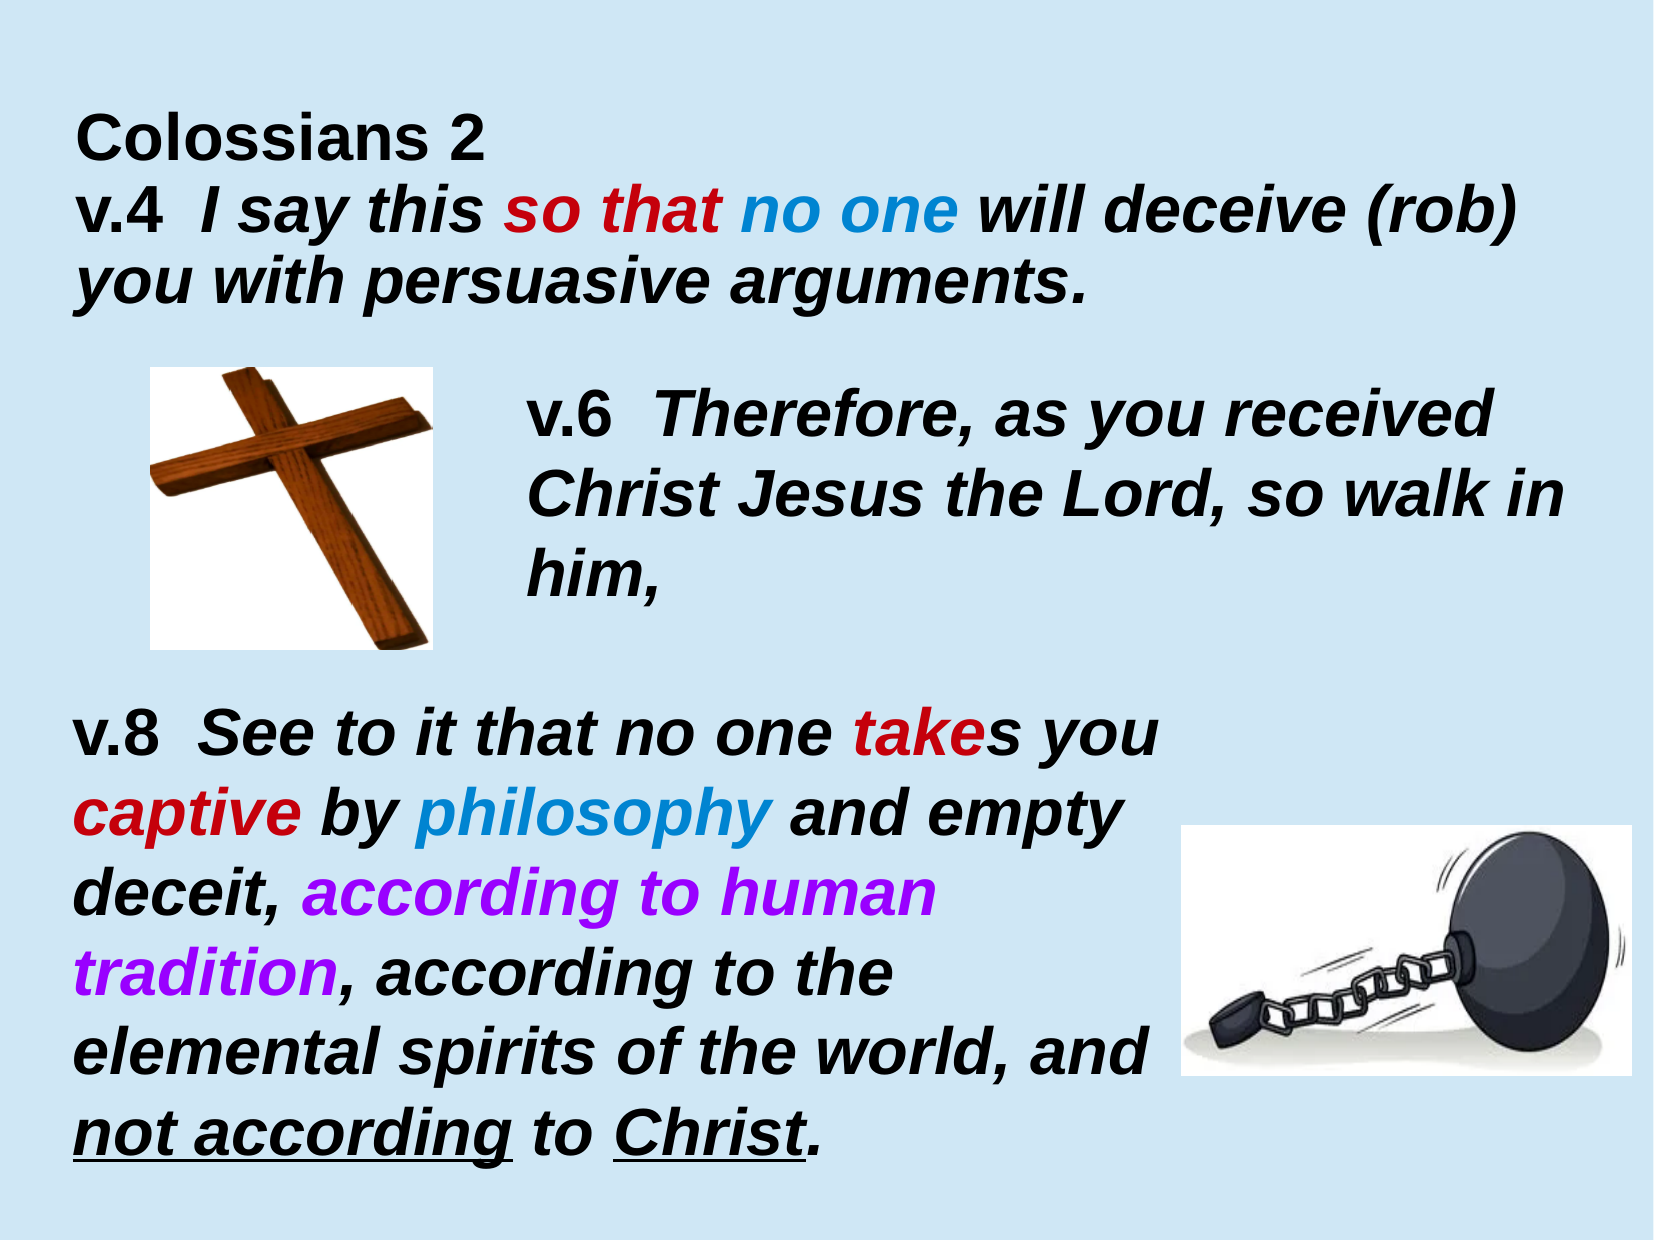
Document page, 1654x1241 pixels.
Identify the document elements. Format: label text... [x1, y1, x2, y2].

text_box v.6 Therefore, as you received Christ Jesus the Lord, so walk in him, [511, 362, 1587, 618]
text_box v.8 See to it that no one takes you captive by philosophy and empty deceit, according to human tradition, according to the elemental spirits of the world, and not according to Christ. [57, 681, 1220, 1176]
picture [150, 367, 433, 650]
picture [1220, 825, 1632, 1076]
list Colossians 2 v.4 I say this so that no one will deceive (rob) you with persuasive arguments. [57, 102, 1601, 353]
